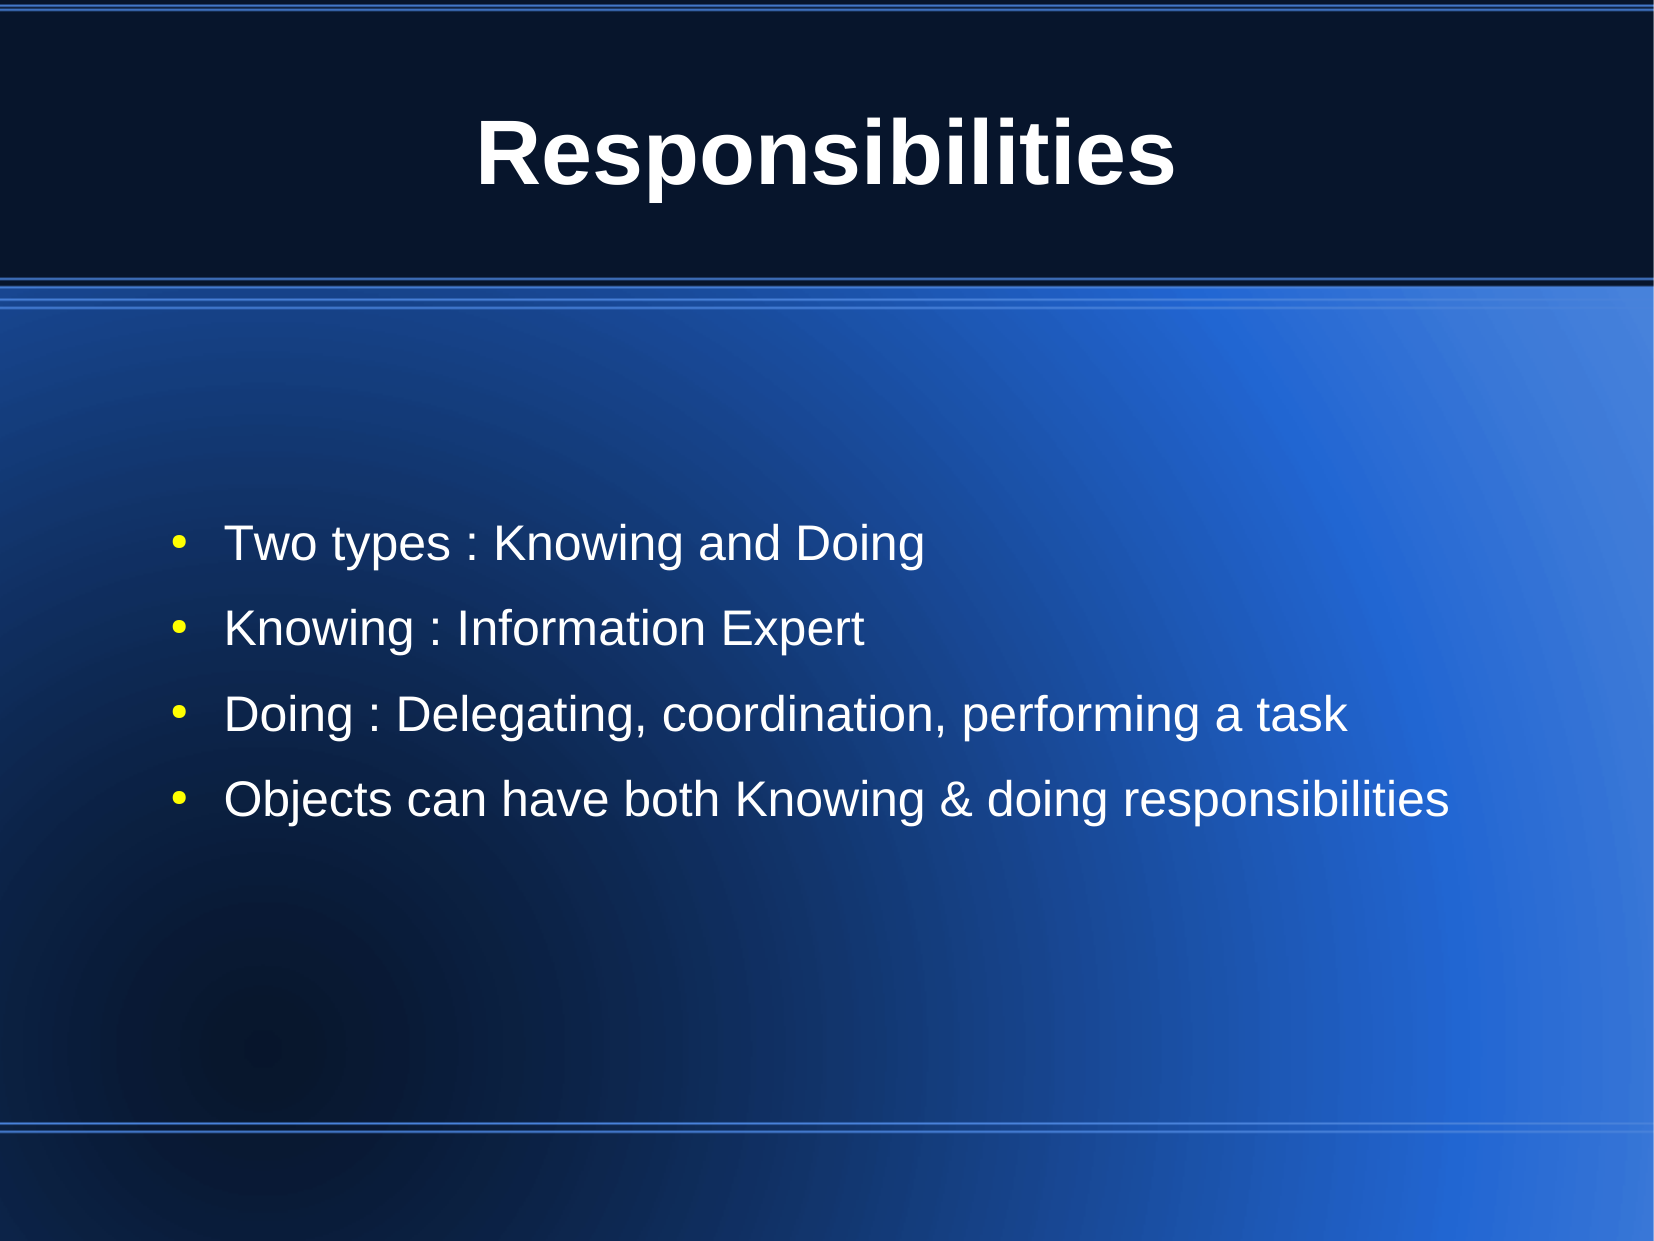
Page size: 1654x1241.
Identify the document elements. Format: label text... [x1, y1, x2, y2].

picture [0, 0, 1654, 1241]
list Two types : Knowing and Doing Knowing : Information Expert Doing : Delegating, coordination, performing a task Objects can have both Knowing & doing responsibilities [152, 344, 1534, 1127]
title Responsibilities [82, 49, 1571, 257]
